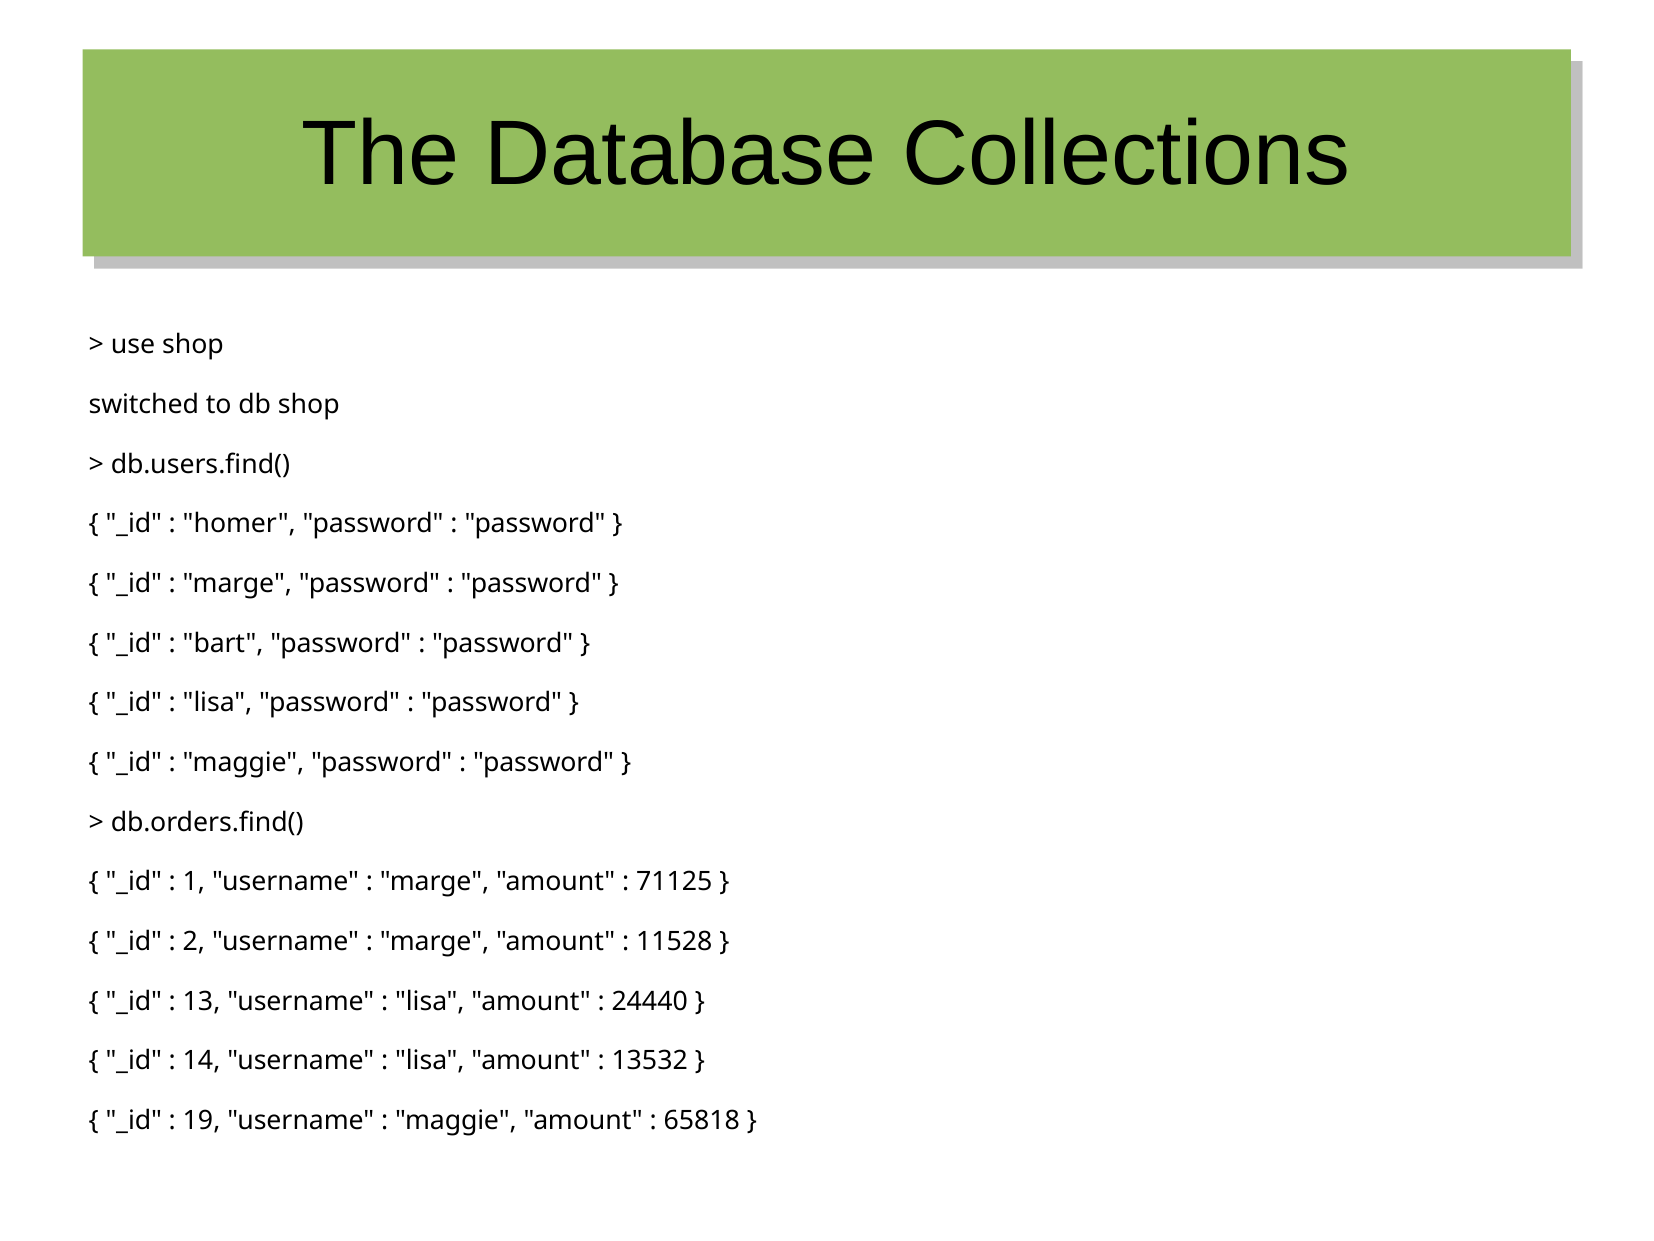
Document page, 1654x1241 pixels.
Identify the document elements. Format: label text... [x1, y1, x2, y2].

list > use shop switched to db shop > db.users.find() { "_id" : "homer", "password" : "password" } { "_id" : "marge", "password" : "password" } { "_id" : "bart", "password" : "password" } { "_id" : "lisa", "password" : "password" } { "_id" : "maggie", "password" : "password" } > db.orders.find() { "_id" : 1, "username" : "marge", "amount" : 71125 } { "_id" : 2, "username" : "marge", "amount" : 11528 } { "_id" : 13, "username" : "lisa", "amount" : 24440 } { "_id" : 14, "username" : "lisa", "amount" : 13532 } { "_id" : 19, "username" : "maggie", "amount" : 65818 } [88, 325, 1577, 1146]
title The Database Collections [82, 49, 1571, 257]
